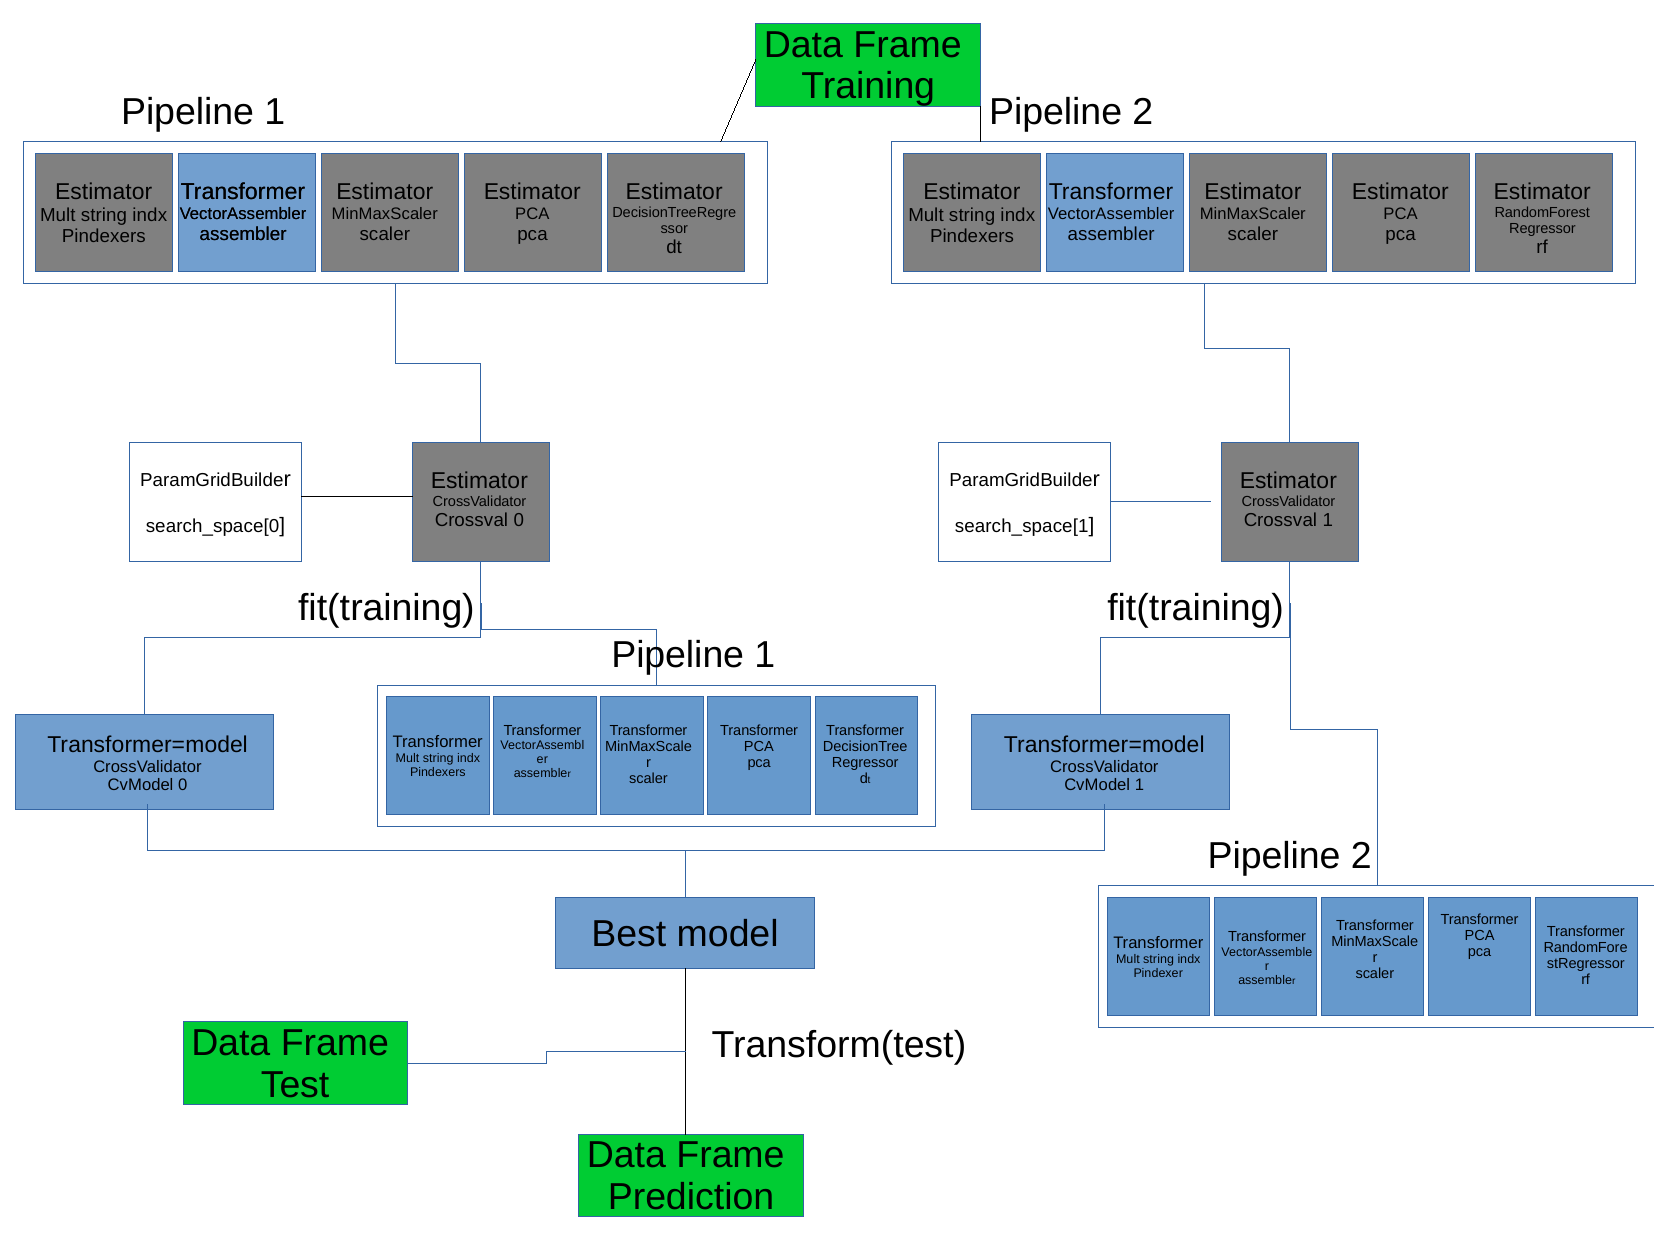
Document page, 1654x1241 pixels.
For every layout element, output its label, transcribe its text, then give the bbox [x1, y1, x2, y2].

text_box Transformer PCA pca [1420, 903, 1539, 996]
text_box [148, 805, 274, 810]
text_box Transformer VectorAssembler assembler [483, 714, 589, 821]
text_box Transformer Mult string indx Pindexer [1107, 897, 1210, 1016]
text_box Estimator Mult string indx Pindexers [35, 153, 173, 272]
text_box fit(training) [283, 578, 497, 638]
text_box Transformer DecisionTreeRegressor dt [806, 714, 924, 818]
text_box [23, 141, 768, 284]
text_box Transformer MinMaxScaler scaler [1316, 909, 1434, 1016]
text_box Pipeline 2 [974, 82, 1317, 140]
text_box [971, 714, 1230, 724]
text_box Estimator DecisionTreeRegressor dt [595, 171, 753, 266]
text_box Transform(test) [696, 1015, 993, 1075]
text_box ParamGridBuilder search_space[1] [938, 442, 1111, 562]
text_box Best model [555, 897, 815, 969]
text_box ParamGridBuilder search_space[0] [129, 442, 302, 562]
text_box Transformer VectorAssembler assembler [1204, 921, 1316, 981]
text_box [412, 544, 550, 562]
text_box [15, 714, 274, 724]
text_box [412, 442, 550, 460]
text_box Pipeline 1 [596, 625, 939, 683]
text_box Data Frame Training [755, 23, 981, 107]
text_box Pipeline 2 [1192, 826, 1536, 884]
text_box Estimator PCA pca [454, 171, 595, 254]
text_box Estimator CrossValidator Crossval 0 [401, 460, 558, 544]
text_box Pipeline 1 [106, 82, 449, 140]
text_box [15, 805, 147, 810]
text_box Transformer PCA pca [700, 714, 806, 807]
text_box Transformer MinMaxScaler scaler [589, 714, 708, 821]
text_box Transformer=model CrossValidator CvModel 1 [956, 724, 1252, 805]
text_box Estimator PCA pca [1322, 171, 1463, 254]
text_box Estimator Mult string indx Pindexers [903, 153, 1041, 272]
text_box Transformer VectorAssembler assembler [1032, 171, 1174, 254]
text_box Estimator RandomForest Regressor rf [1463, 171, 1621, 266]
text_box [971, 805, 1104, 810]
text_box [377, 685, 936, 827]
text_box Estimator MinMaxScaler scaler [322, 171, 454, 254]
text_box fit(training) [1092, 578, 1306, 638]
text_box Transformer RandomForestRegressor rf [1526, 915, 1645, 1019]
text_box Data Frame Prediction [578, 1134, 804, 1217]
text_box Data Frame Test [183, 1021, 408, 1105]
text_box [1098, 885, 1654, 1028]
text_box [1105, 805, 1230, 810]
text_box [1221, 544, 1359, 562]
text_box Estimator CrossValidator Crossval 1 [1210, 460, 1367, 544]
text_box Transformer=model CrossValidator CvModel 0 [0, 724, 296, 805]
text_box [1221, 442, 1359, 460]
text_box Transformer VectorAssembler assembler [164, 171, 322, 254]
text_box [891, 141, 1636, 284]
text_box Transformer Mult string indx Pindexers [386, 696, 490, 815]
text_box Estimator MinMaxScaler scaler [1174, 171, 1322, 254]
